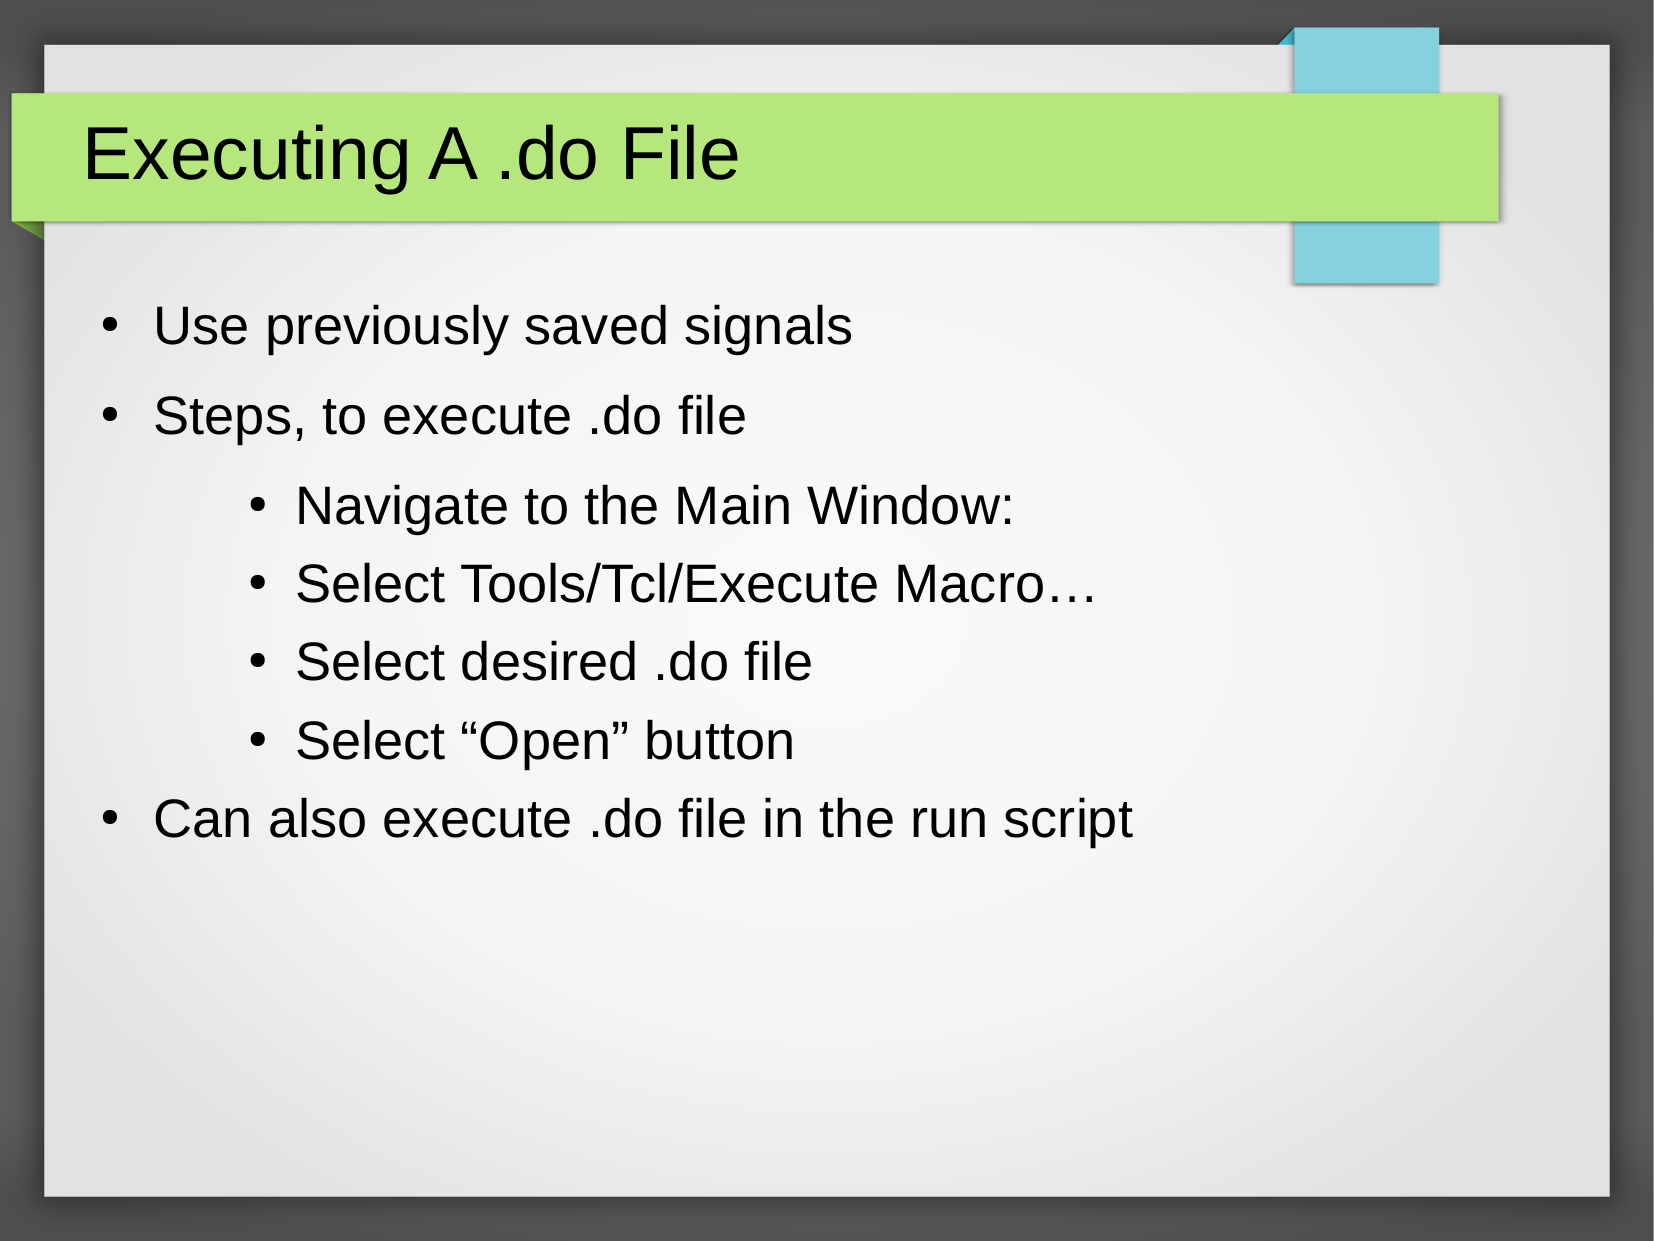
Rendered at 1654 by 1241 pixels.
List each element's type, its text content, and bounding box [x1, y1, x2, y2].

list Use previously saved signals Steps, to execute .do file Navigate to the Main Window: Select Tools/Tcl/Execute Macro… Select desired .do file Select “Open” button Can also execute .do file in the run script [82, 295, 1571, 1015]
title Executing A .do File [82, 94, 1264, 213]
picture [0, 0, 1654, 1241]
